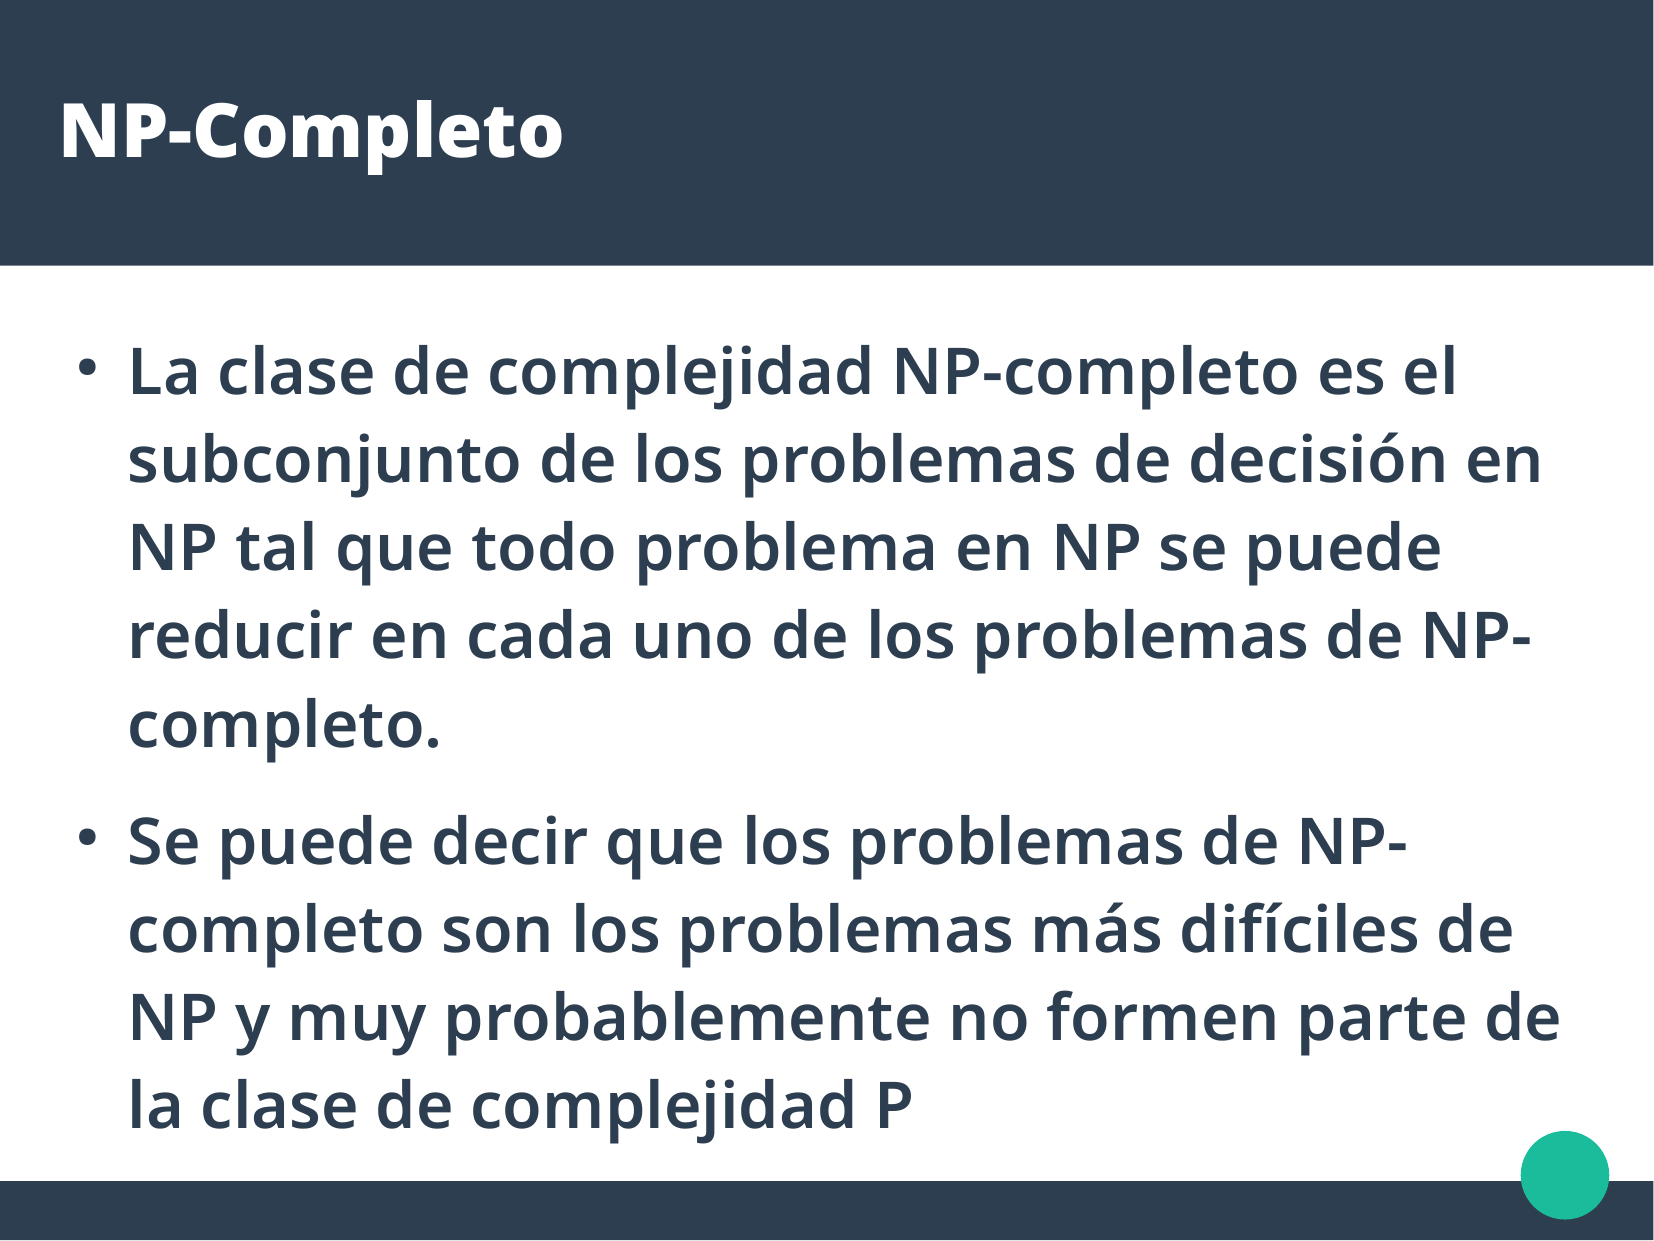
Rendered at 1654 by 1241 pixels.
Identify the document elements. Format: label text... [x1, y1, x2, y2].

title NP-Completo [59, 49, 1595, 207]
list La clase de complejidad NP-completo es el subconjunto de los problemas de decisión en NP tal que todo problema en NP se puede reducir en cada uno de los problemas de NP-completo. Se puede decir que los problemas de NP-completo son los problemas más difíciles de NP y muy probablemente no formen parte de la clase de complejidad P [59, 324, 1595, 1152]
